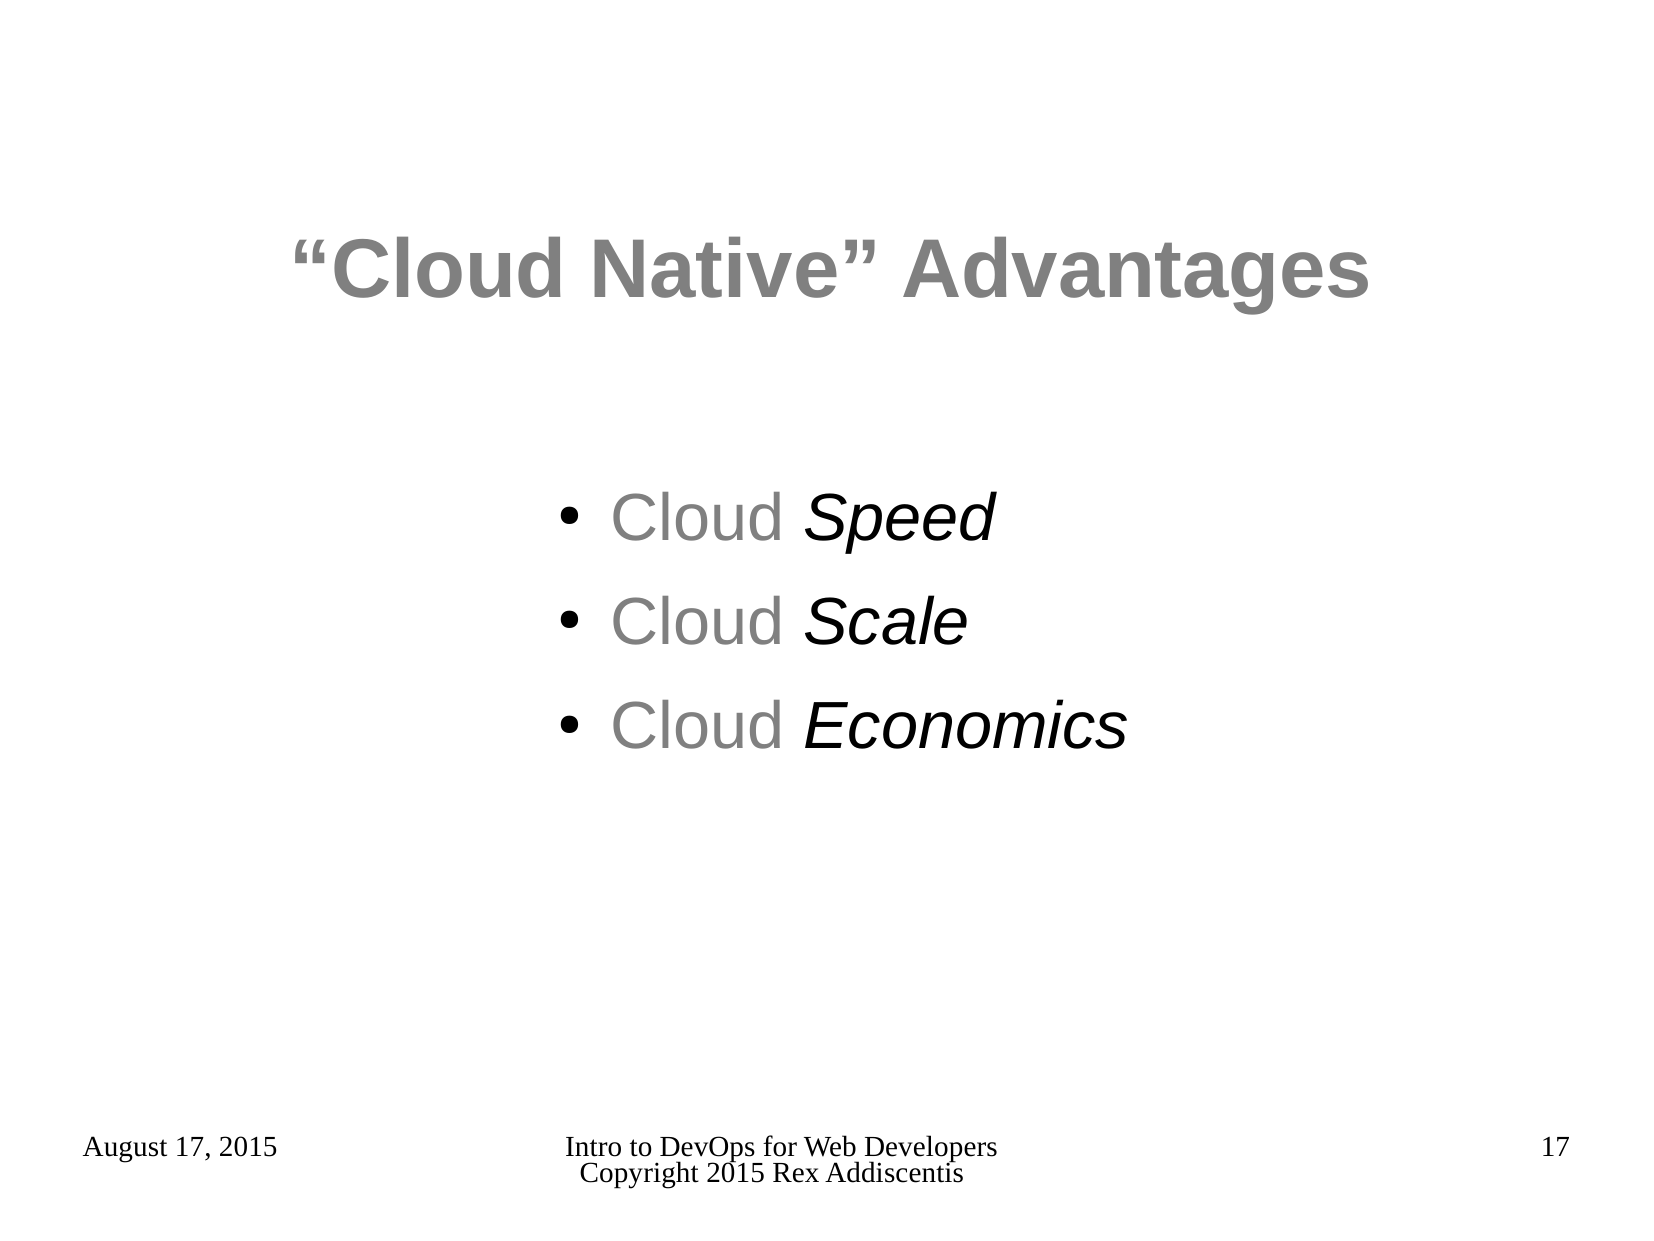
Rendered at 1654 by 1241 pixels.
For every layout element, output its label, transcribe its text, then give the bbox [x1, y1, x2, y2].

title “Cloud Native” Advantages [87, 165, 1576, 373]
list Cloud Speed Cloud Scale Cloud Economics [540, 480, 1141, 961]
